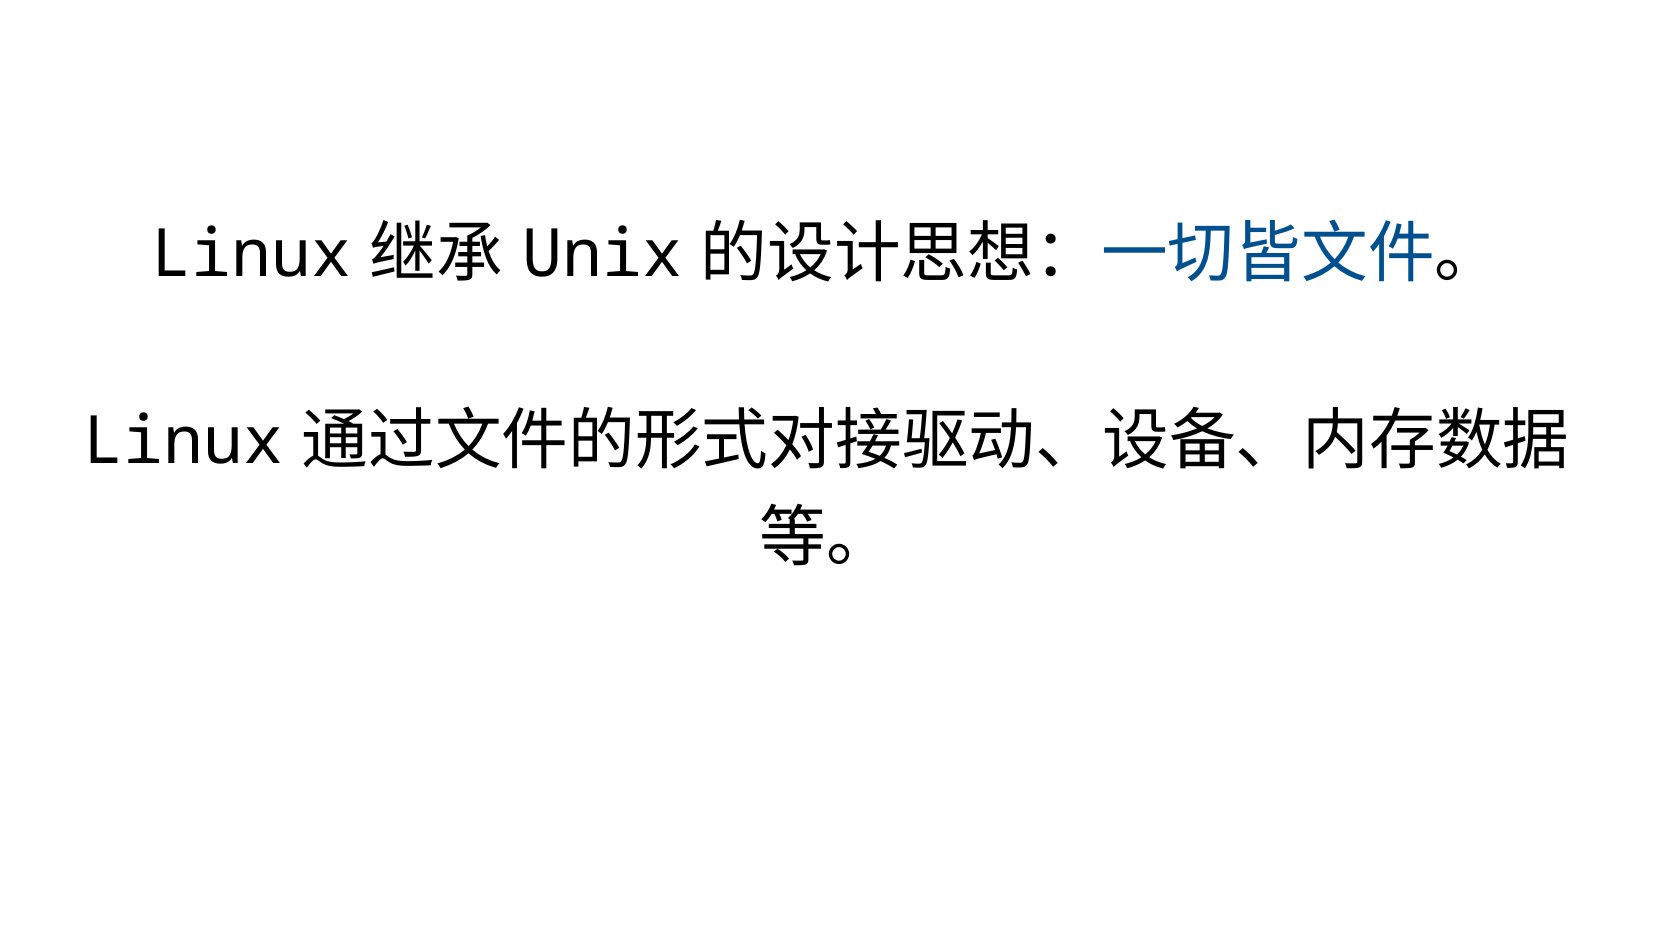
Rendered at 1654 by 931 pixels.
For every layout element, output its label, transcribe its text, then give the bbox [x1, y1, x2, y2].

subtitle Linux继承Unix的设计思想：一切皆文件。 Linux通过文件的形式对接驱动、设备、内存数据等。 [82, 37, 1571, 742]
